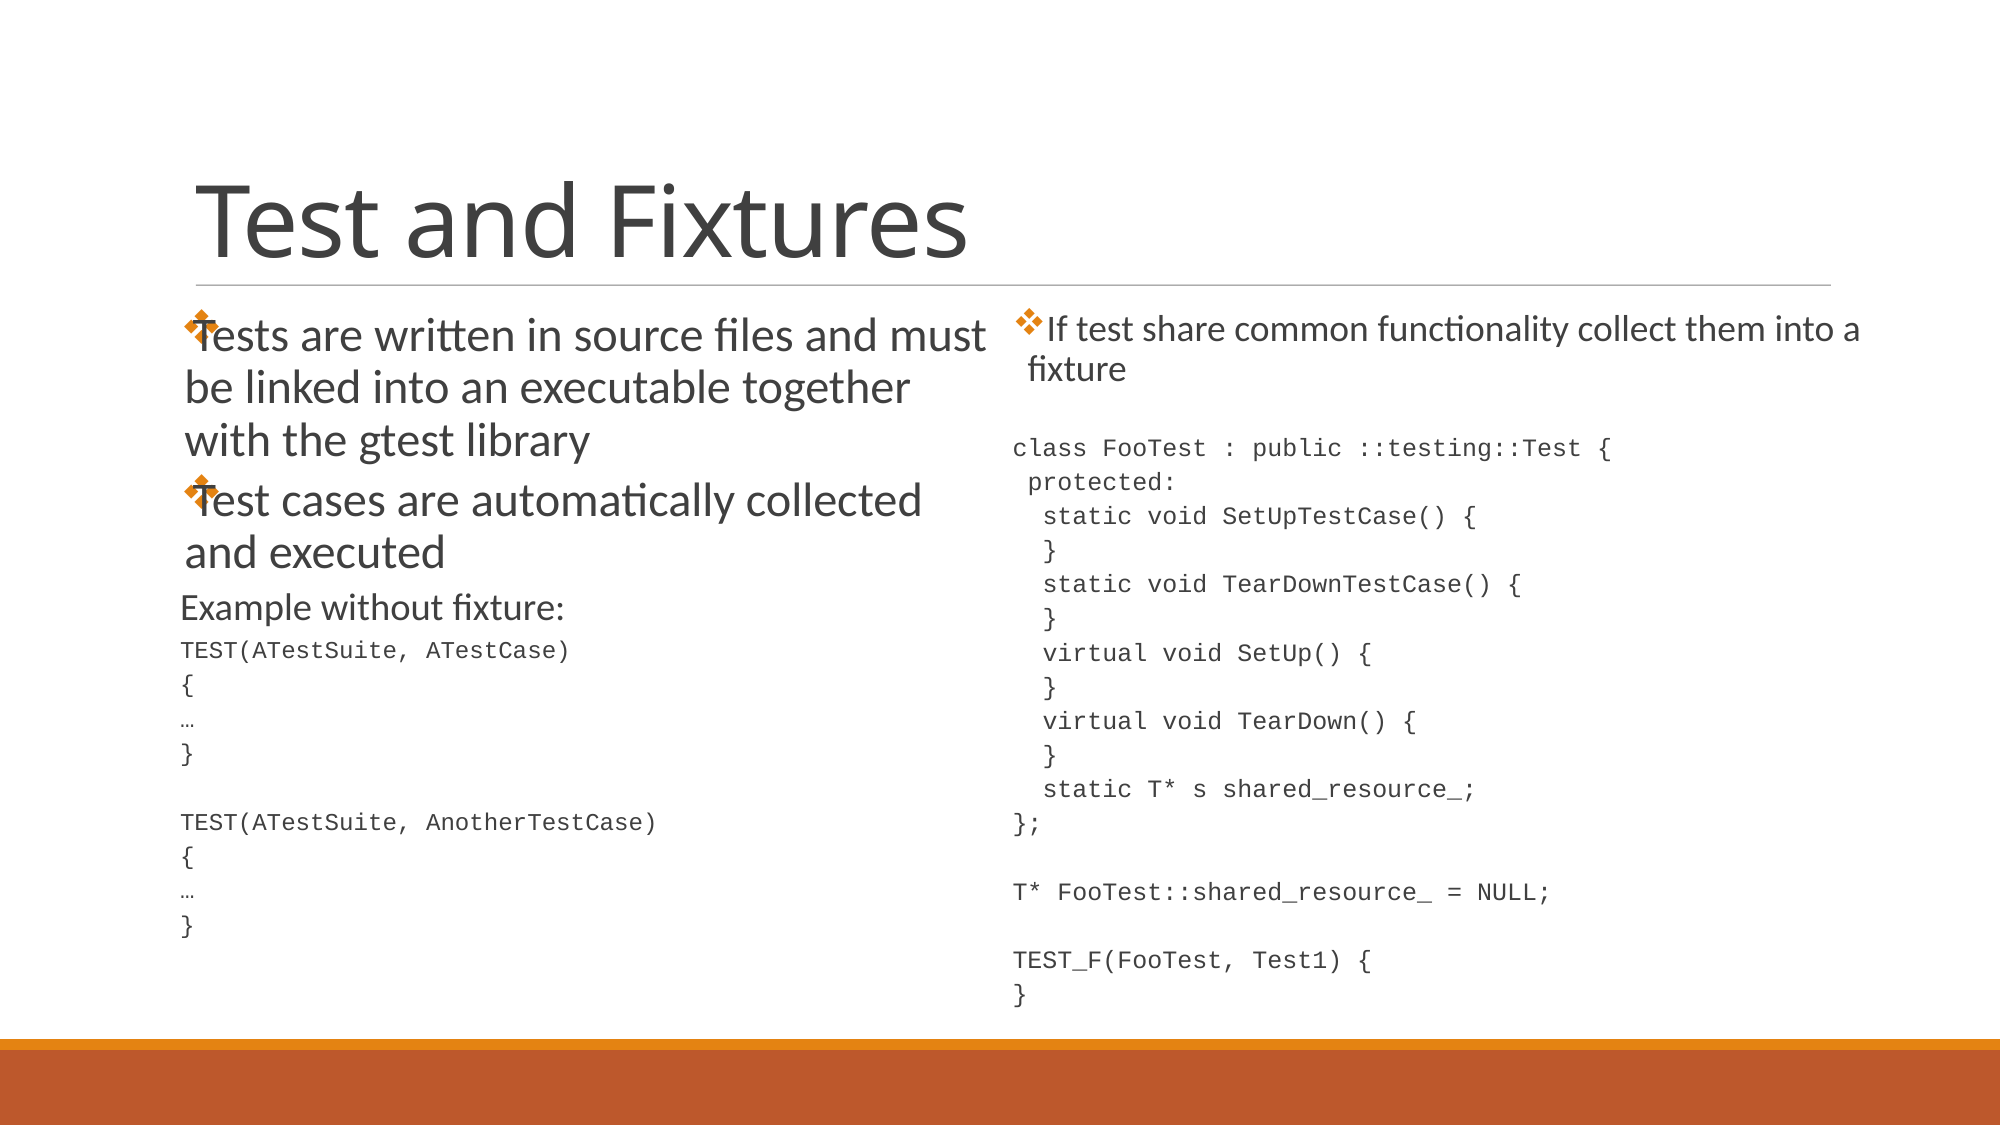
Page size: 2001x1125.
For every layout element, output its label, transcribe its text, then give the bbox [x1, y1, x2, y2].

list If test share common functionality collect them into a fixture class FooTest : public ::testing::Test { protected: static void SetUpTestCase() { } static void TearDownTestCase() { } virtual void SetUp() { } virtual void TearDown() { } static T* s shared_resource_; }; T* FooTest::shared_resource_ = NULL; TEST_F(FooTest, Test1) { } [1012, 301, 1863, 1016]
list Tests are written in source files and must be linked into an executable together with the gtest library Test cases are automatically collected and executed Example without fixture: TEST(ATestSuite, ATestCase) { … } TEST(ATestSuite, AnotherTestCase) { … } [180, 302, 990, 963]
title Test and Fixtures [180, 47, 1830, 285]
